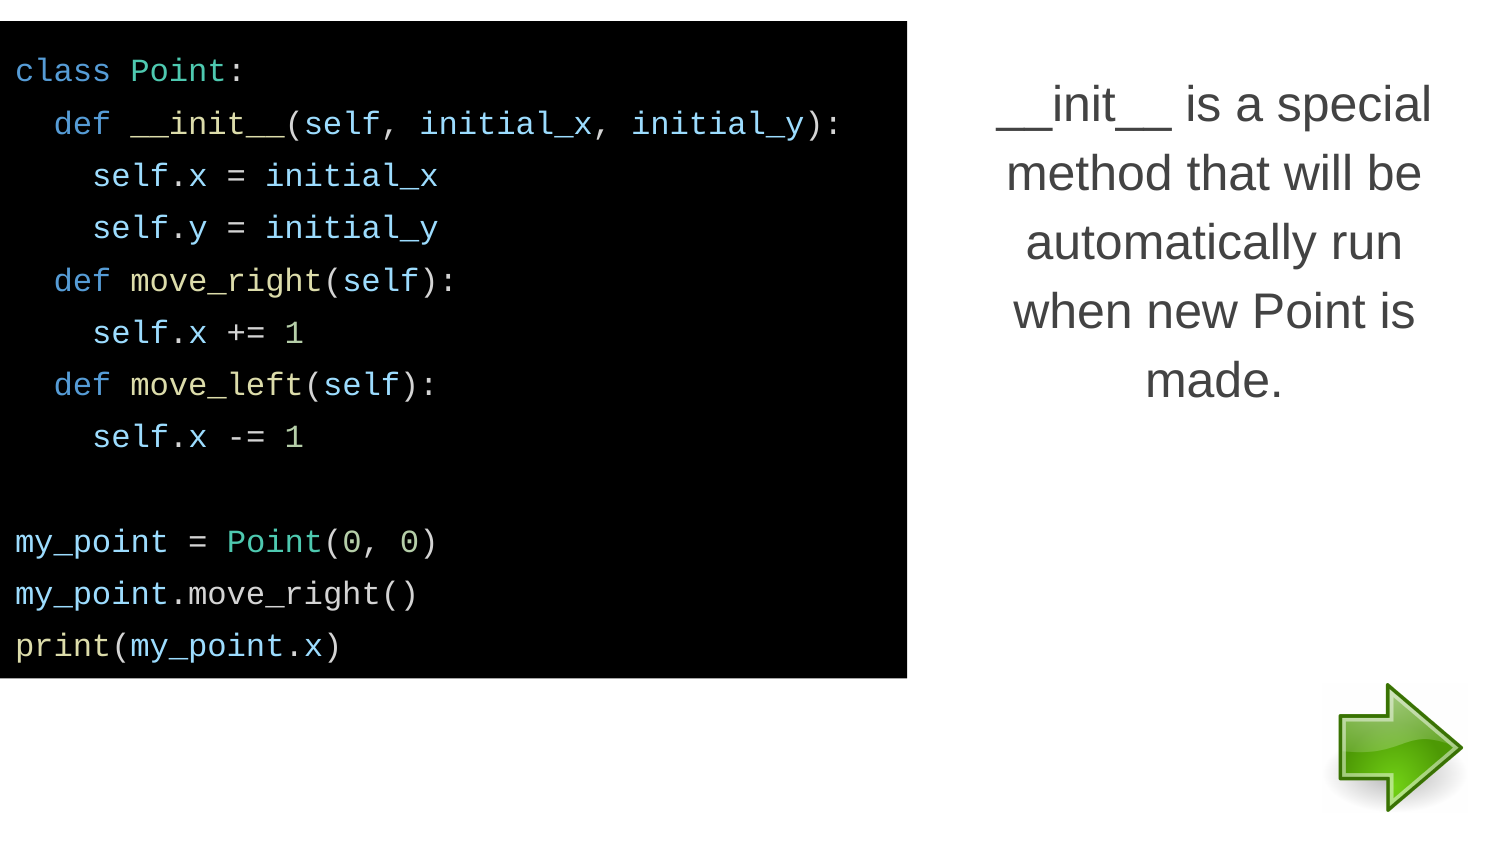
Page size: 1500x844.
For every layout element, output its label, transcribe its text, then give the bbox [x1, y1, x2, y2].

list __init__ is a special method that will be automatically run when new Point is made. [971, 47, 1458, 611]
picture [1322, 683, 1468, 813]
text_box class Point: def __init__(self, initial_x, initial_y): self.x = initial_x self.y = initial_y def move_right(self): self.x += 1 def move_left(self): self.x -= 1 my_point = Point(0, 0) my_point.move_right() print(my_point.x) [0, 21, 908, 679]
